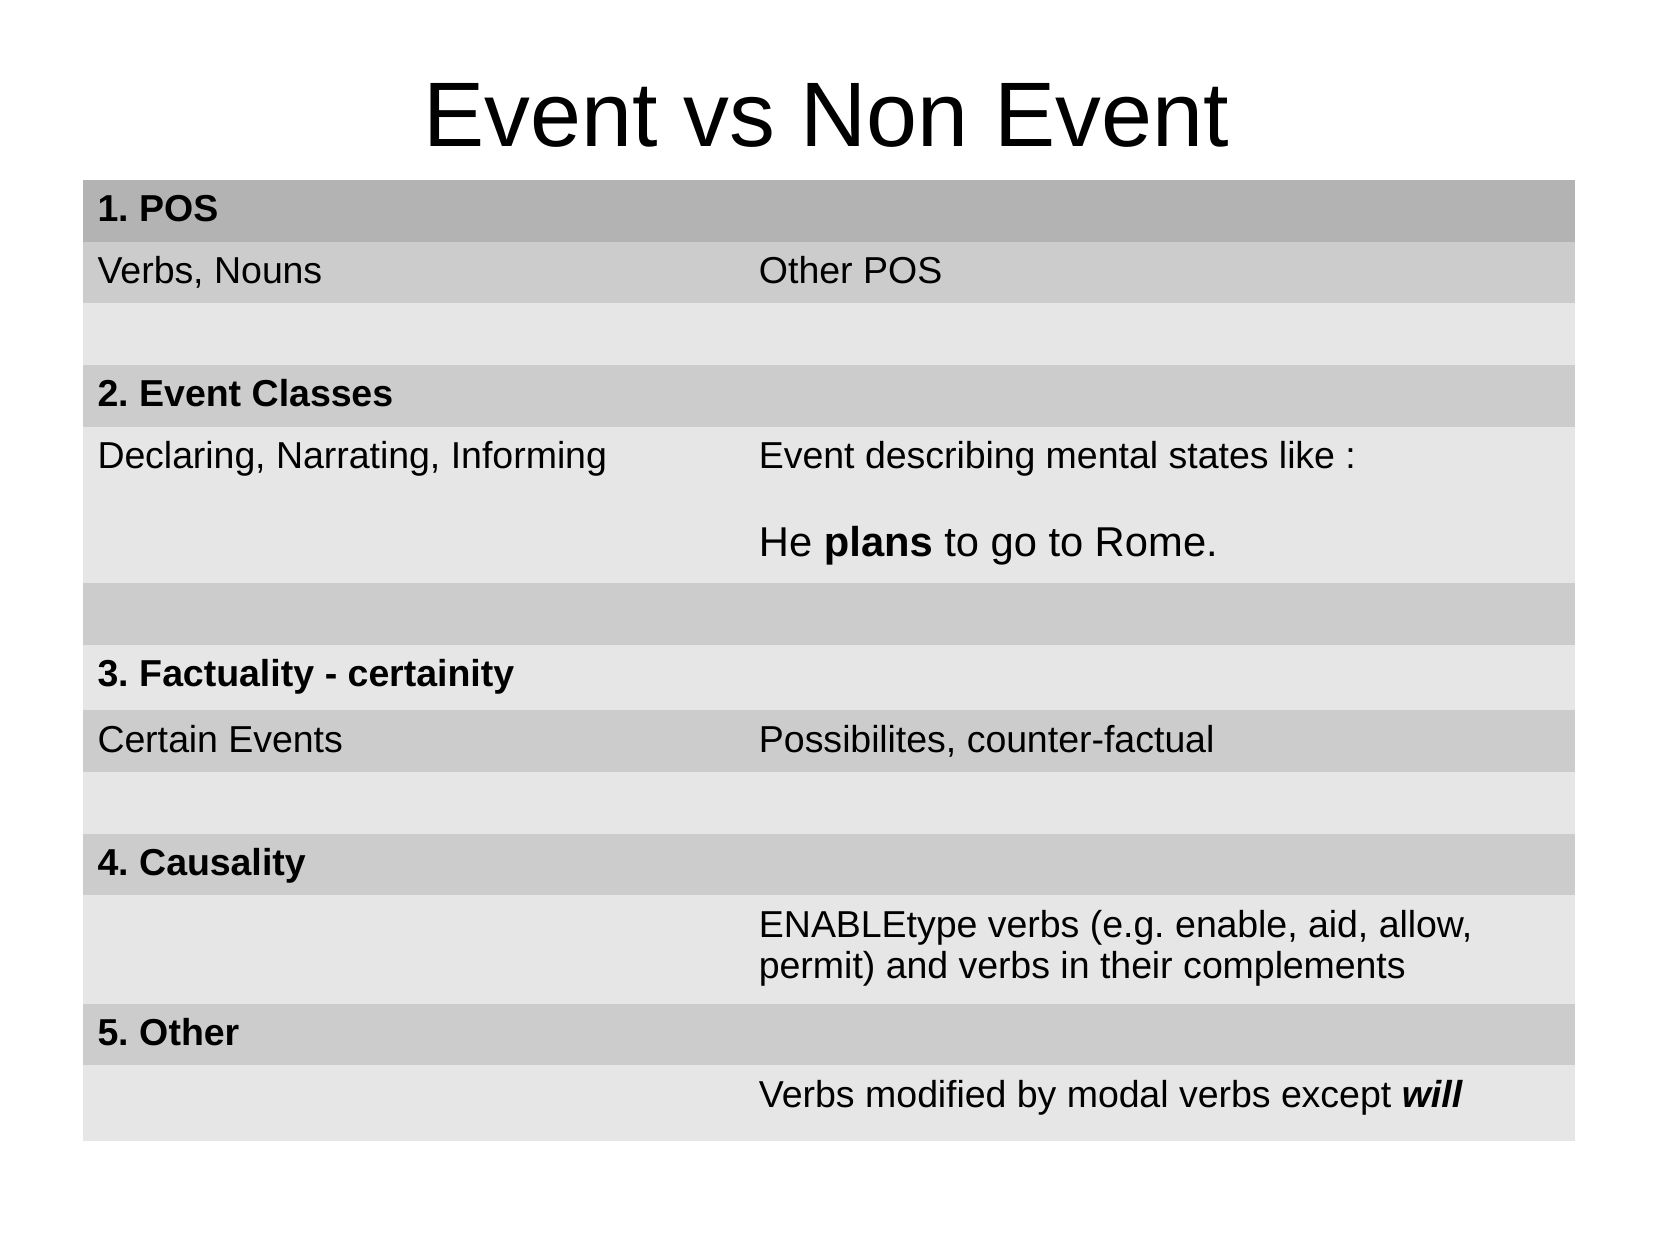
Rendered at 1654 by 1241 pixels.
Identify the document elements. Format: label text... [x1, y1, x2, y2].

table_header 1. POS [83, 180, 744, 242]
table_cell [744, 583, 1575, 645]
title Event vs Non Event [82, 49, 1571, 181]
table_cell 2. Event Classes [83, 365, 744, 427]
table_cell [744, 834, 1575, 895]
table_cell [744, 1004, 1575, 1065]
table_cell [744, 365, 1575, 427]
table_cell 5. Other [83, 1004, 744, 1065]
table_cell Event describing mental states like : He plans to go to Rome. [744, 427, 1575, 583]
table_cell Verbs modified by modal verbs except will [744, 1065, 1575, 1141]
table_cell [83, 1065, 744, 1141]
table_cell [83, 772, 744, 834]
table_cell [744, 772, 1575, 834]
table_cell [744, 303, 1575, 365]
table_cell [83, 303, 744, 365]
table_header [744, 180, 1575, 242]
table_cell [83, 583, 744, 645]
table_cell ENABLE­type verbs (e.g. enable, aid, allow, permit) and verbs in their complements [744, 895, 1575, 1004]
table_cell [83, 895, 744, 1004]
table_cell [744, 645, 1575, 710]
table_cell 3. Factuality - certainity [83, 645, 744, 710]
table_cell Other POS [744, 242, 1575, 303]
table_cell 4. Causality [83, 834, 744, 895]
table_cell Declaring, Narrating, Informing [83, 427, 744, 583]
table_cell Possibilites, counter-factual [744, 710, 1575, 772]
table_cell Certain Events [83, 710, 744, 772]
table_cell Verbs, Nouns [83, 242, 744, 303]
